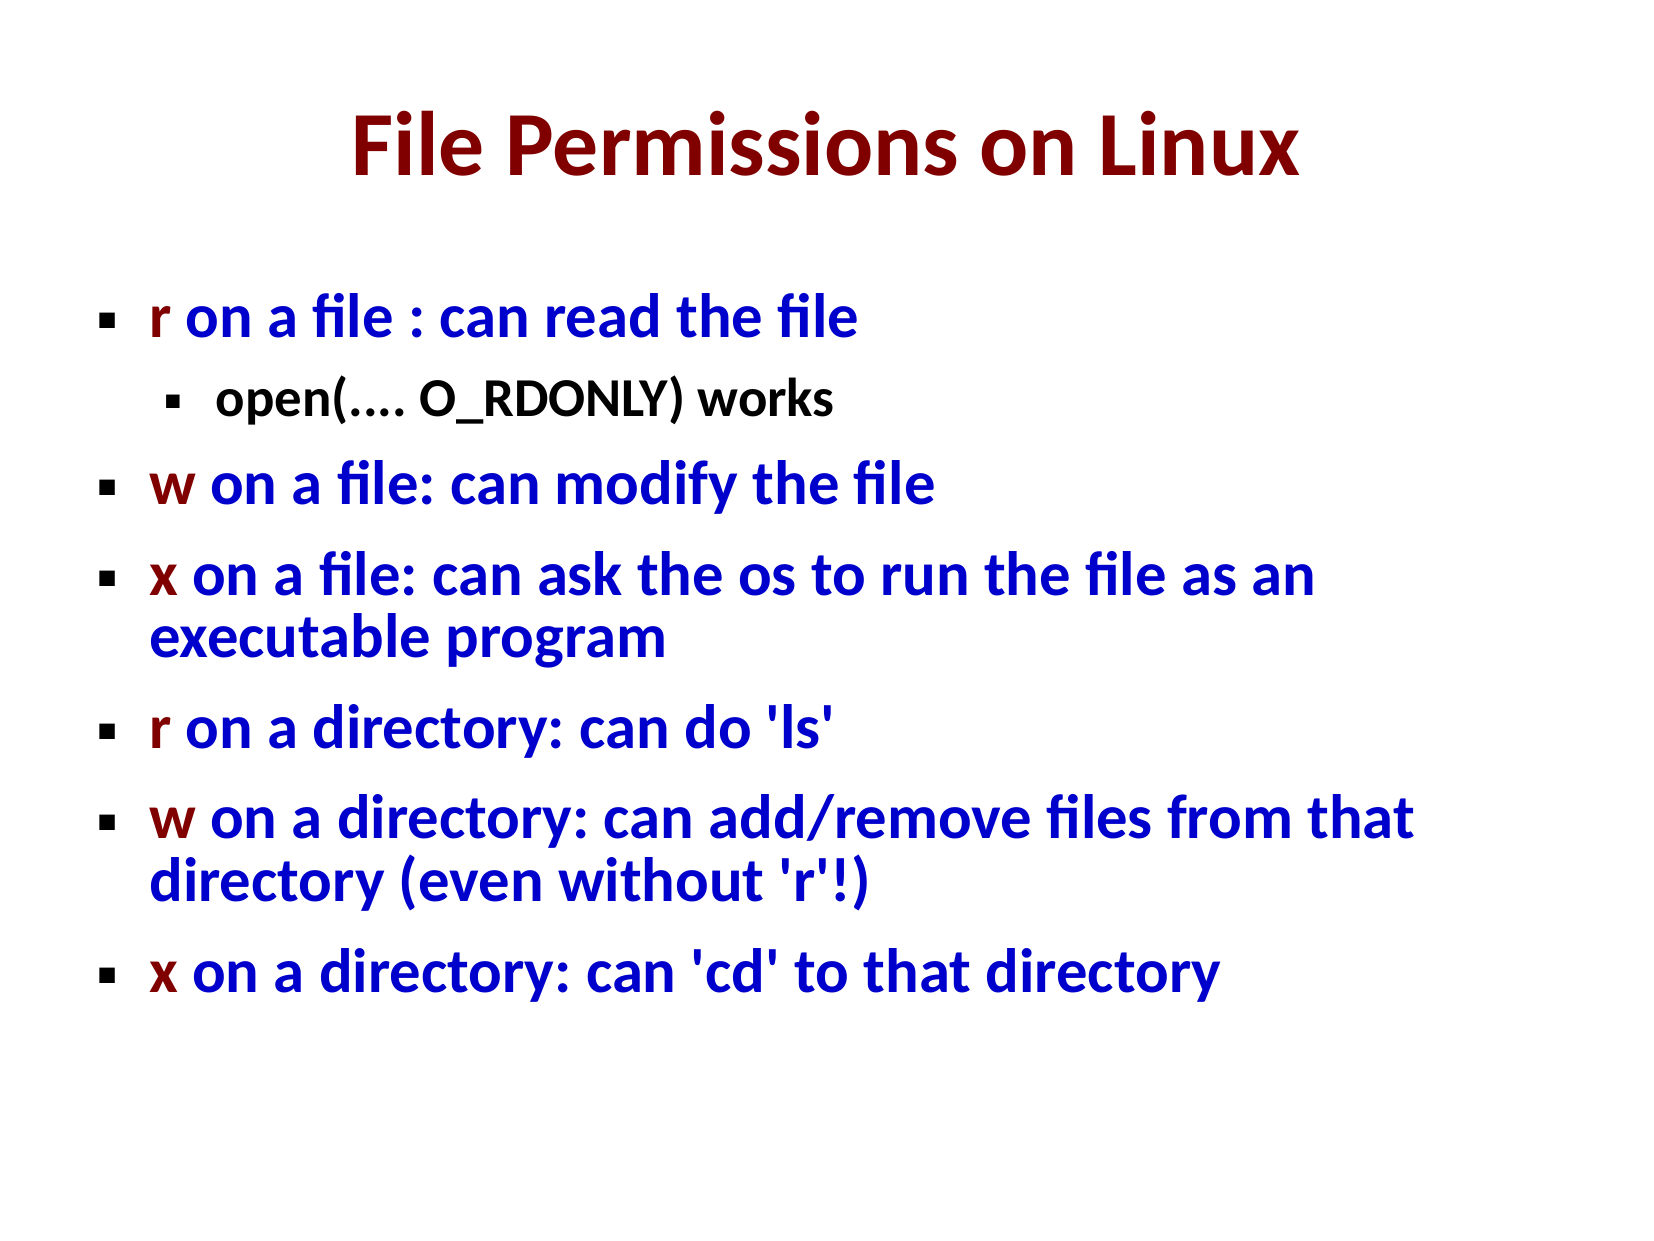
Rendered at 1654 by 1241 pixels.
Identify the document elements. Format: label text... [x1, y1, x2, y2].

title File Permissions on Linux [82, 49, 1571, 257]
list r on a file : can read the file open(.... O_RDONLY) works w on a file: can modify the file x on a file: can ask the os to run the file as an executable program r on a directory: can do 'ls' w on a directory: can add/remove files from that directory (even without 'r'!) x on a directory: can 'cd' to that directory [82, 290, 1571, 1010]
